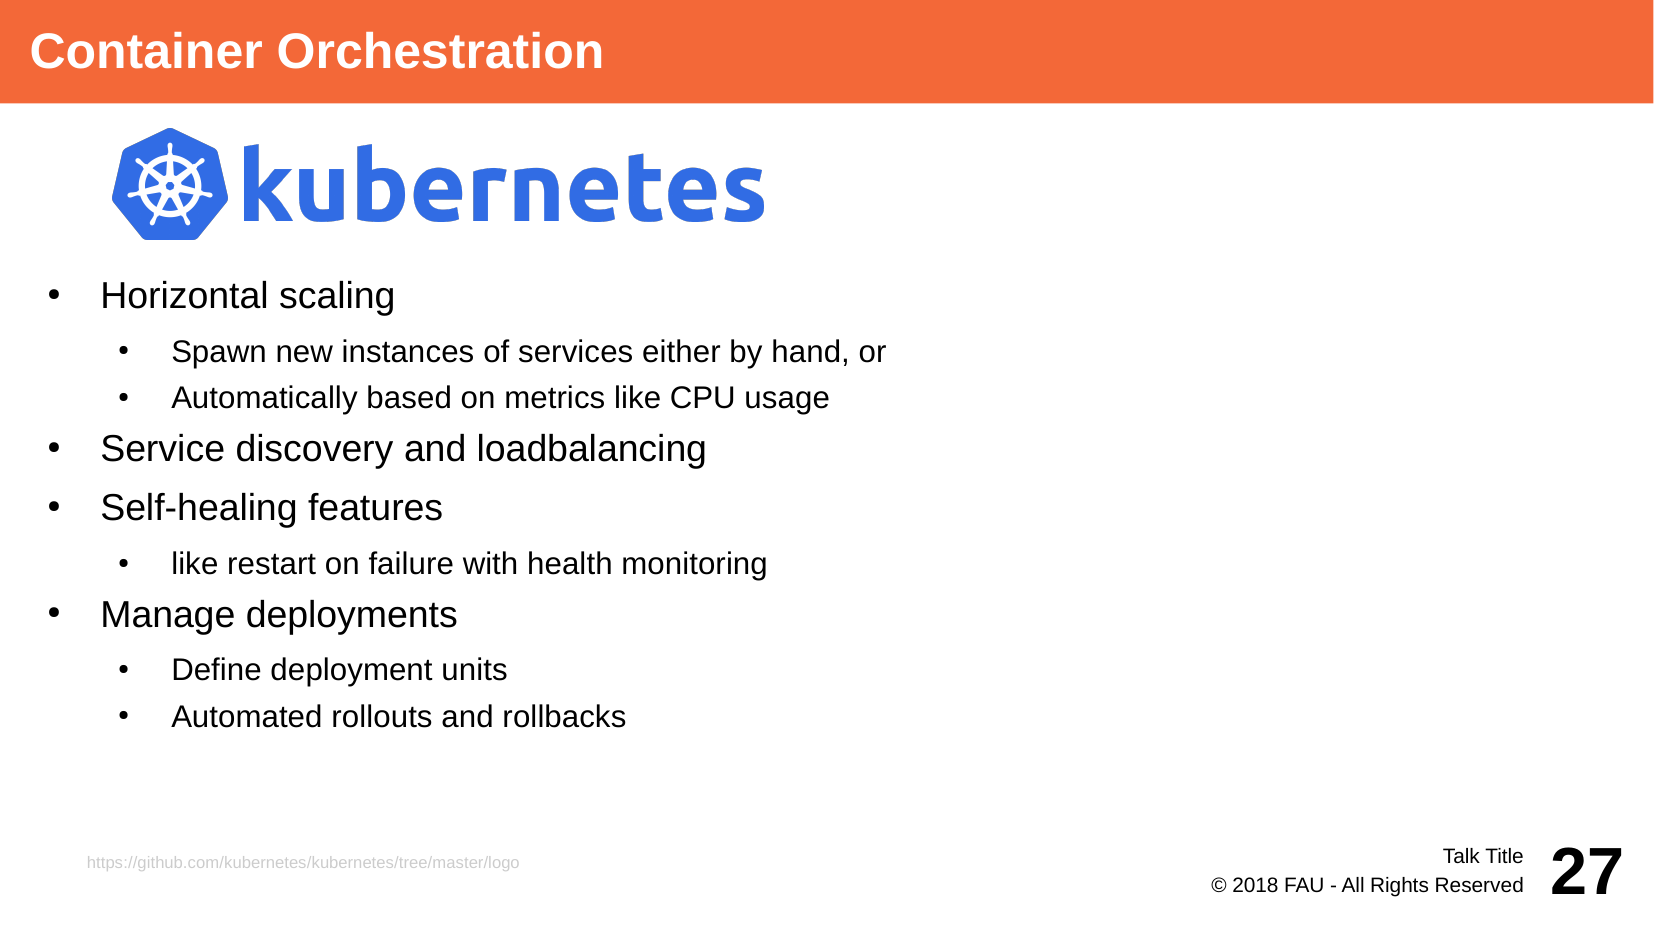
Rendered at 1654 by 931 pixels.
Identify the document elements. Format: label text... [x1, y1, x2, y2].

list Horizontal scaling Spawn new instances of services either by hand, or Automatically based on metrics like CPU usage Service discovery and loadbalancing Self-healing features like restart on failure with health monitoring Manage deployments Define deployment units Automated rollouts and rollbacks [29, 274, 1625, 472]
picture [112, 128, 228, 241]
title Container Orchestration [0, 0, 1654, 104]
picture [244, 144, 764, 222]
text_box https://github.com/kubernetes/kubernetes/tree/master/logo [75, 831, 1051, 894]
